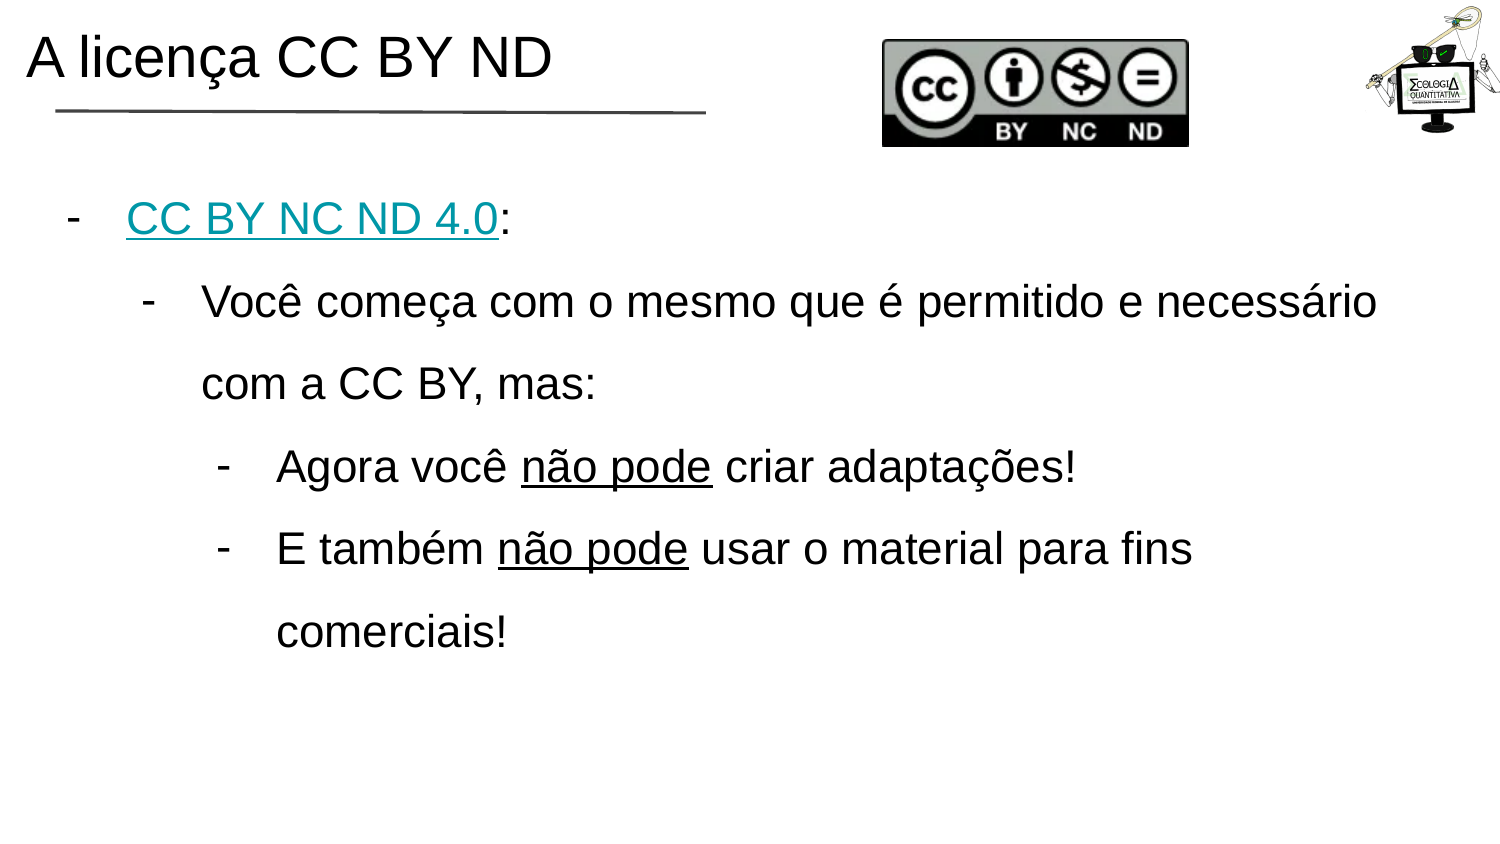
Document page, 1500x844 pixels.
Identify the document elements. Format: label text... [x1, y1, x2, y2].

picture [1365, 3, 1500, 135]
text_box CC BY NC ND 4.0: Você começa com o mesmo que é permitido e necessário com a CC BY, mas: Agora você não pode criar adaptações! E também não pode usar o material para fins comerciais! [36, 146, 1412, 801]
text_box A licença CC BY ND [11, 3, 1353, 117]
picture [882, 39, 1189, 147]
